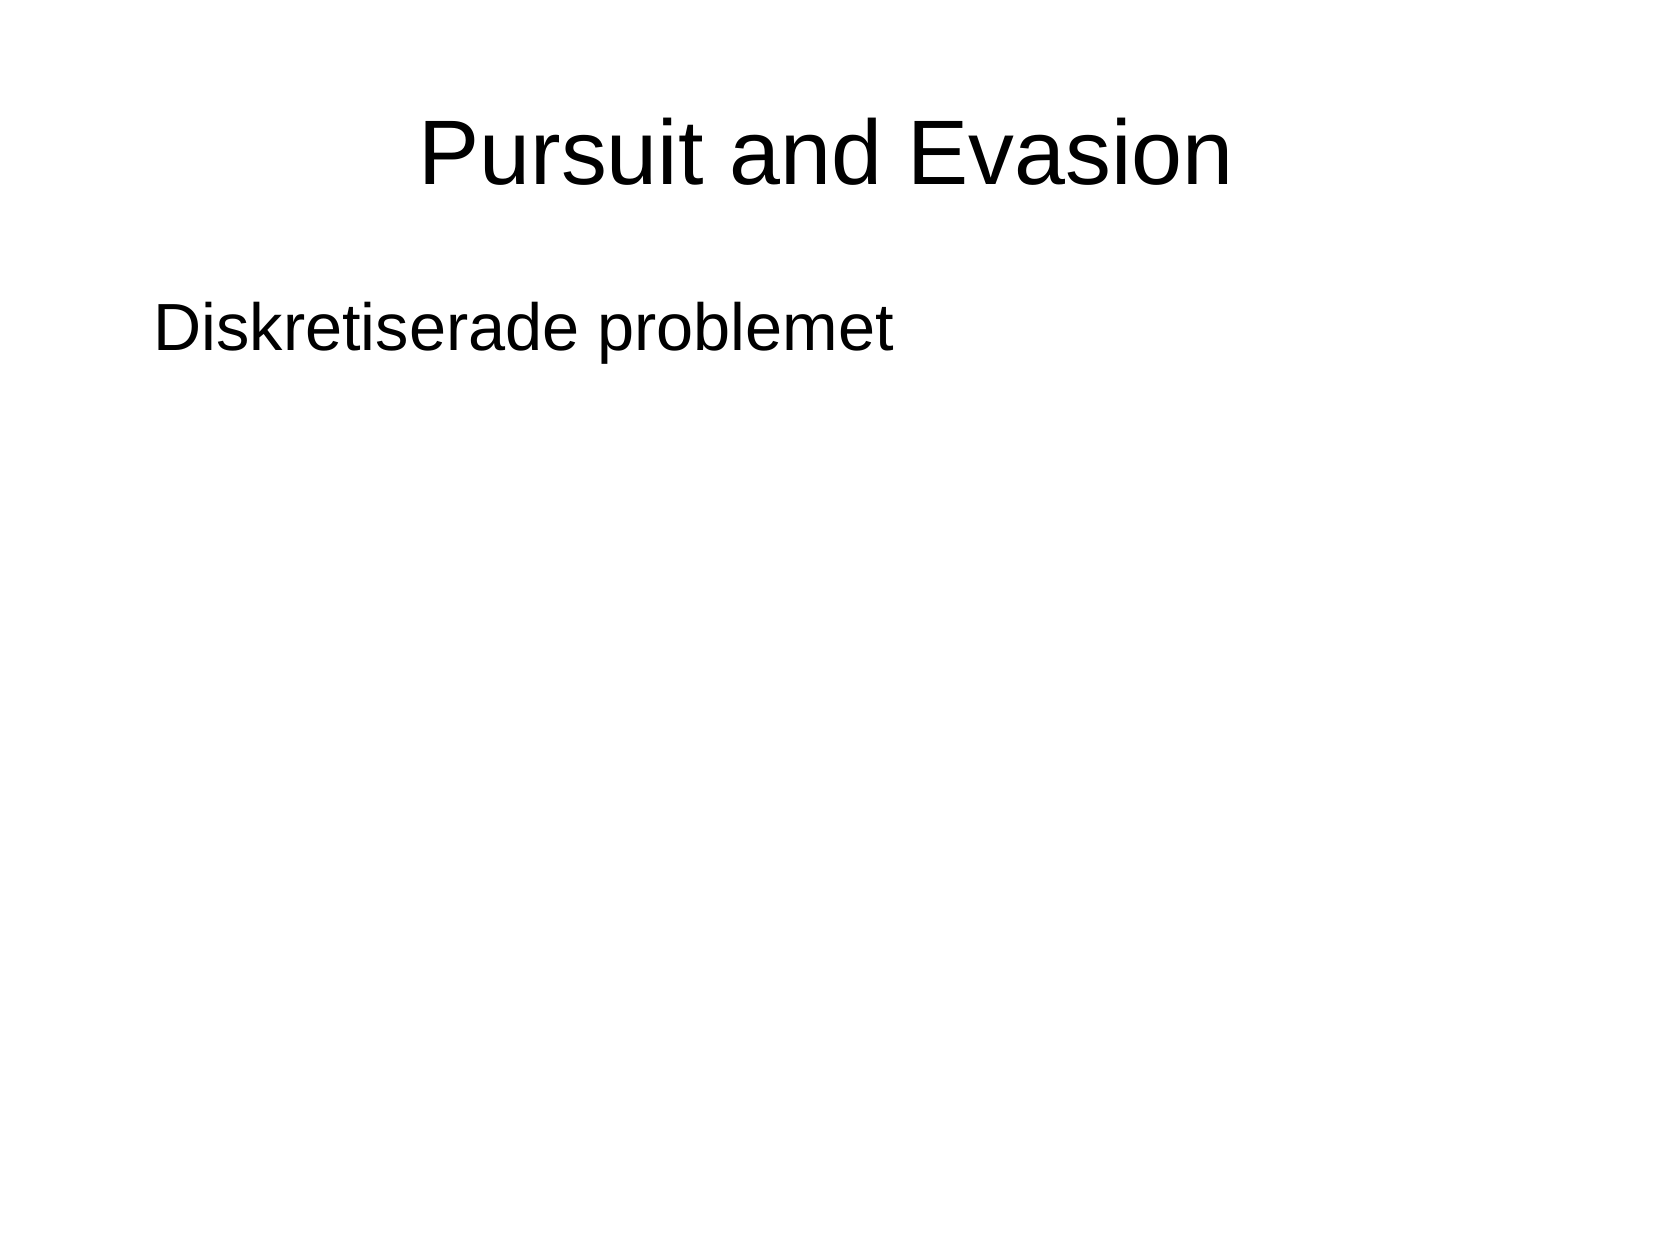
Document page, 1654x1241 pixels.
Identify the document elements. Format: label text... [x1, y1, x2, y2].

list Diskretiserade problemet [82, 290, 1571, 1109]
title Pursuit and Evasion [82, 49, 1571, 257]
